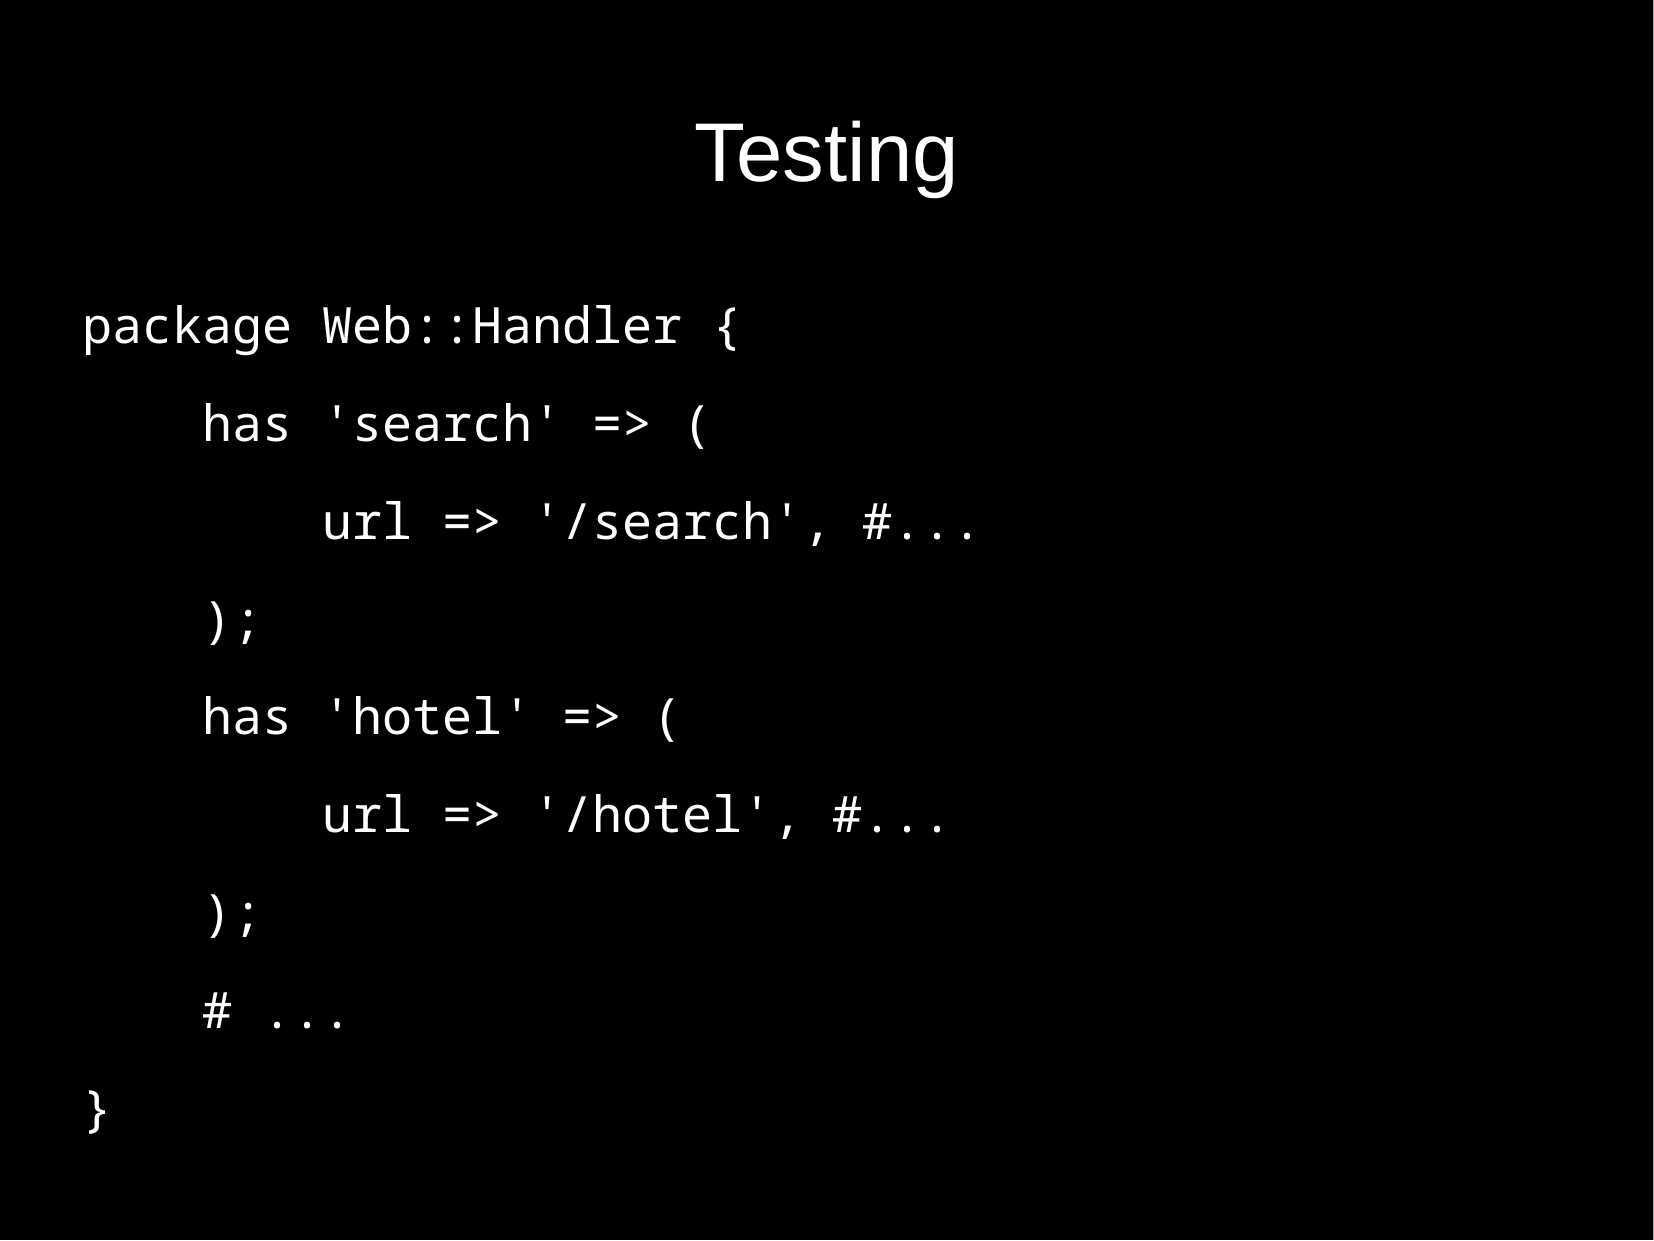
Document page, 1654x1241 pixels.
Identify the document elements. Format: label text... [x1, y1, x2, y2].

title Testing [82, 49, 1571, 257]
list package Web::Handler { has 'search' => ( url => '/search', #... ); has 'hotel' => ( url => '/hotel', #... ); # ... } [82, 290, 1538, 1241]
